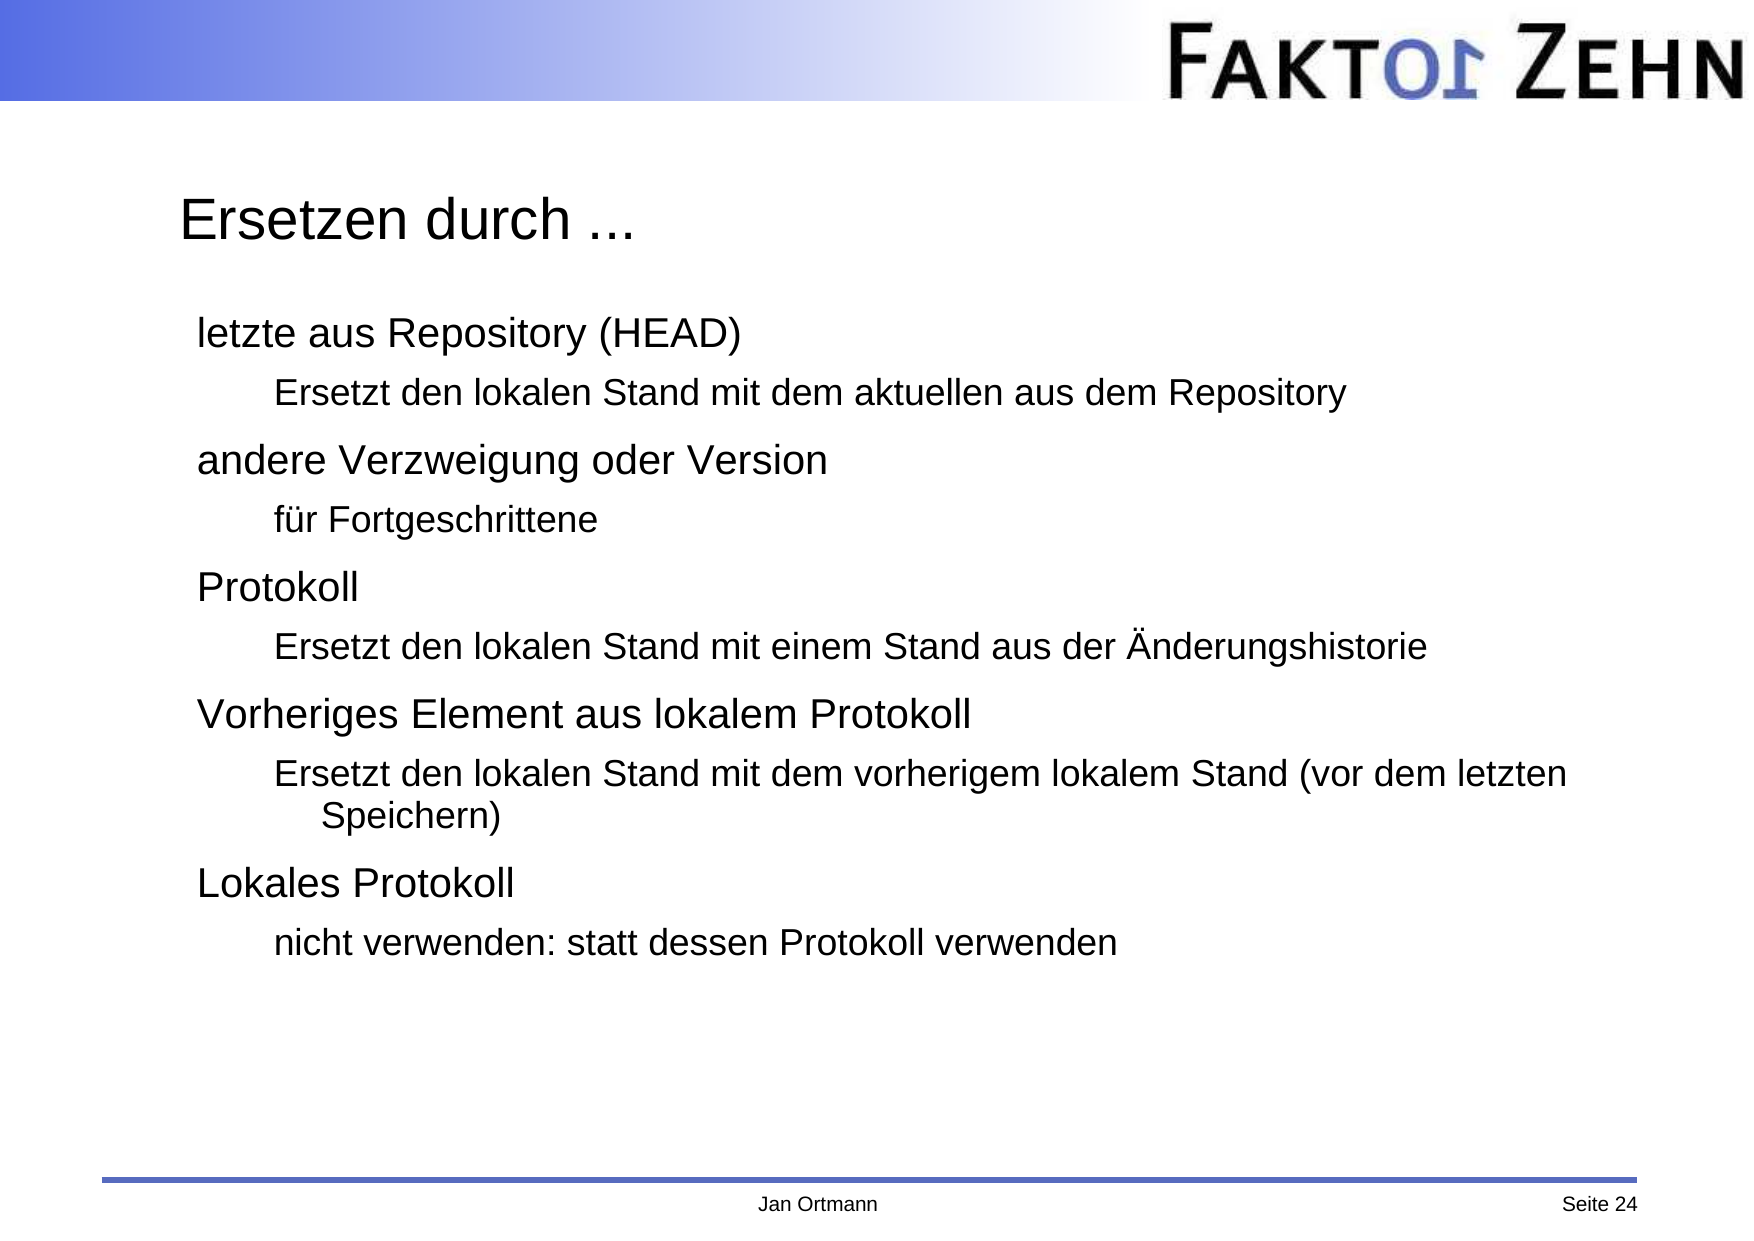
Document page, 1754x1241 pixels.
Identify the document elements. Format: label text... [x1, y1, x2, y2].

title Ersetzen durch ... [179, 142, 1576, 296]
picture [1162, 7, 1752, 100]
list letzte aus Repository (HEAD) Ersetzt den lokalen Stand mit dem aktuellen aus dem Repository andere Verzweigung oder Version für Fortgeschrittene Protokoll Ersetzt den lokalen Stand mit einem Stand aus der Änderungshistorie Vorheriges Element aus lokalem Protokoll Ersetzt den lokalen Stand mit dem vorherigem lokalem Stand (vor dem letzten Speichern) Lokales Protokoll nicht verwenden: statt dessen Protokoll verwenden [179, 310, 1576, 1078]
